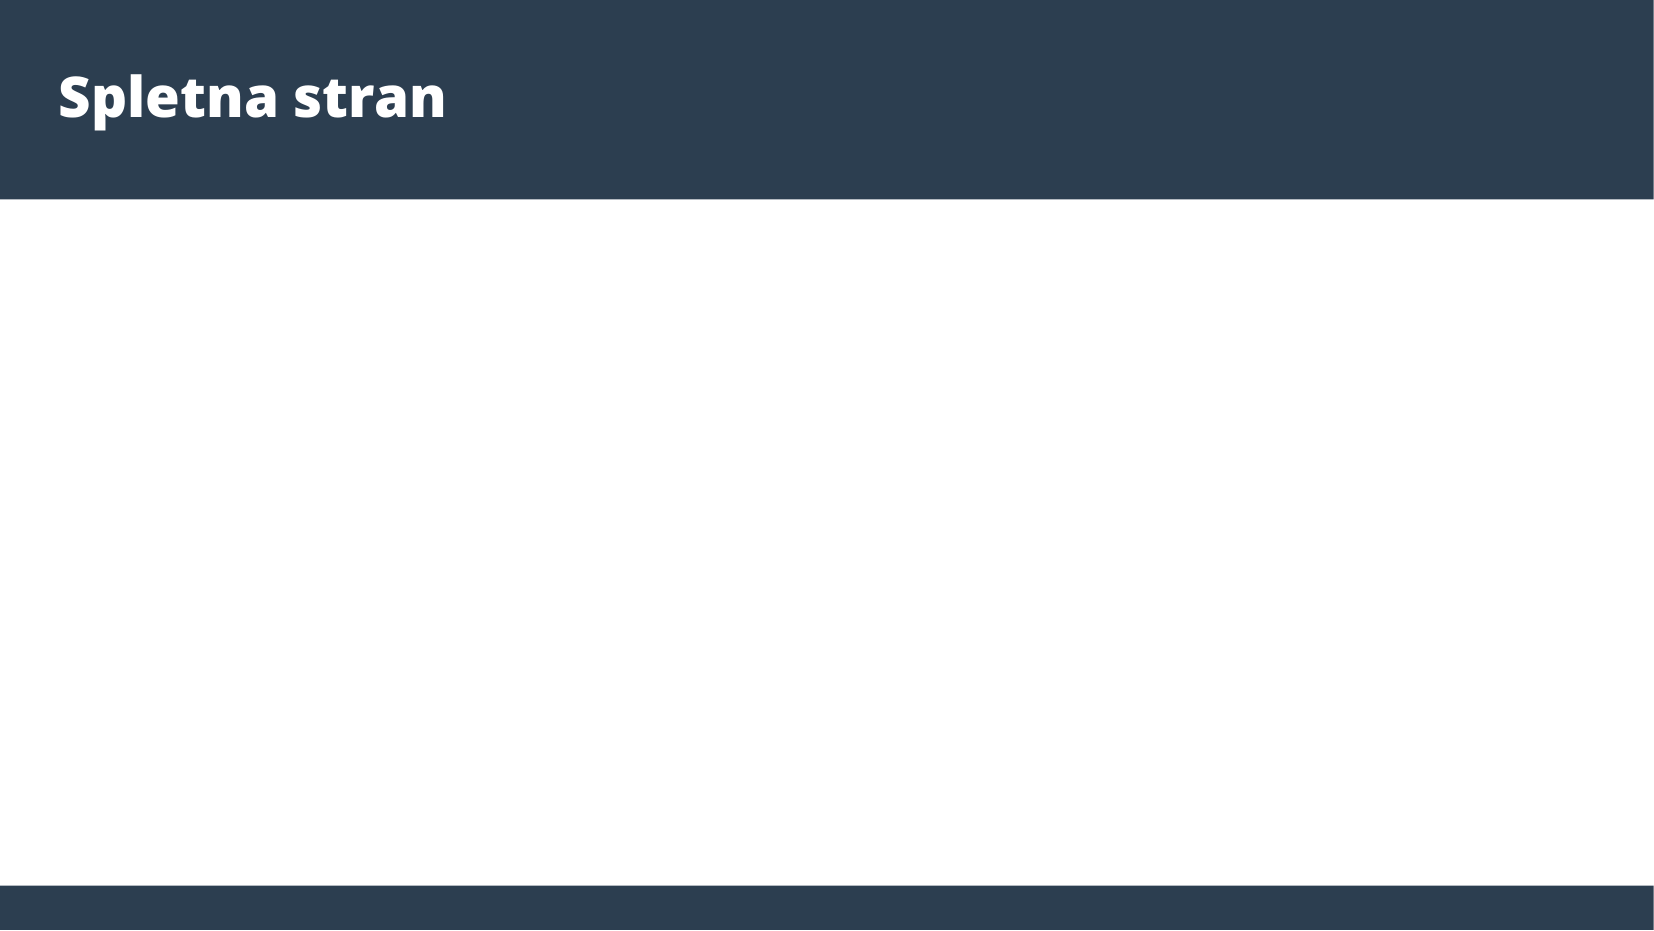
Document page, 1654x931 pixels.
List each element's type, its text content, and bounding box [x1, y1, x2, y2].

title Spletna stran [58, 36, 1595, 155]
